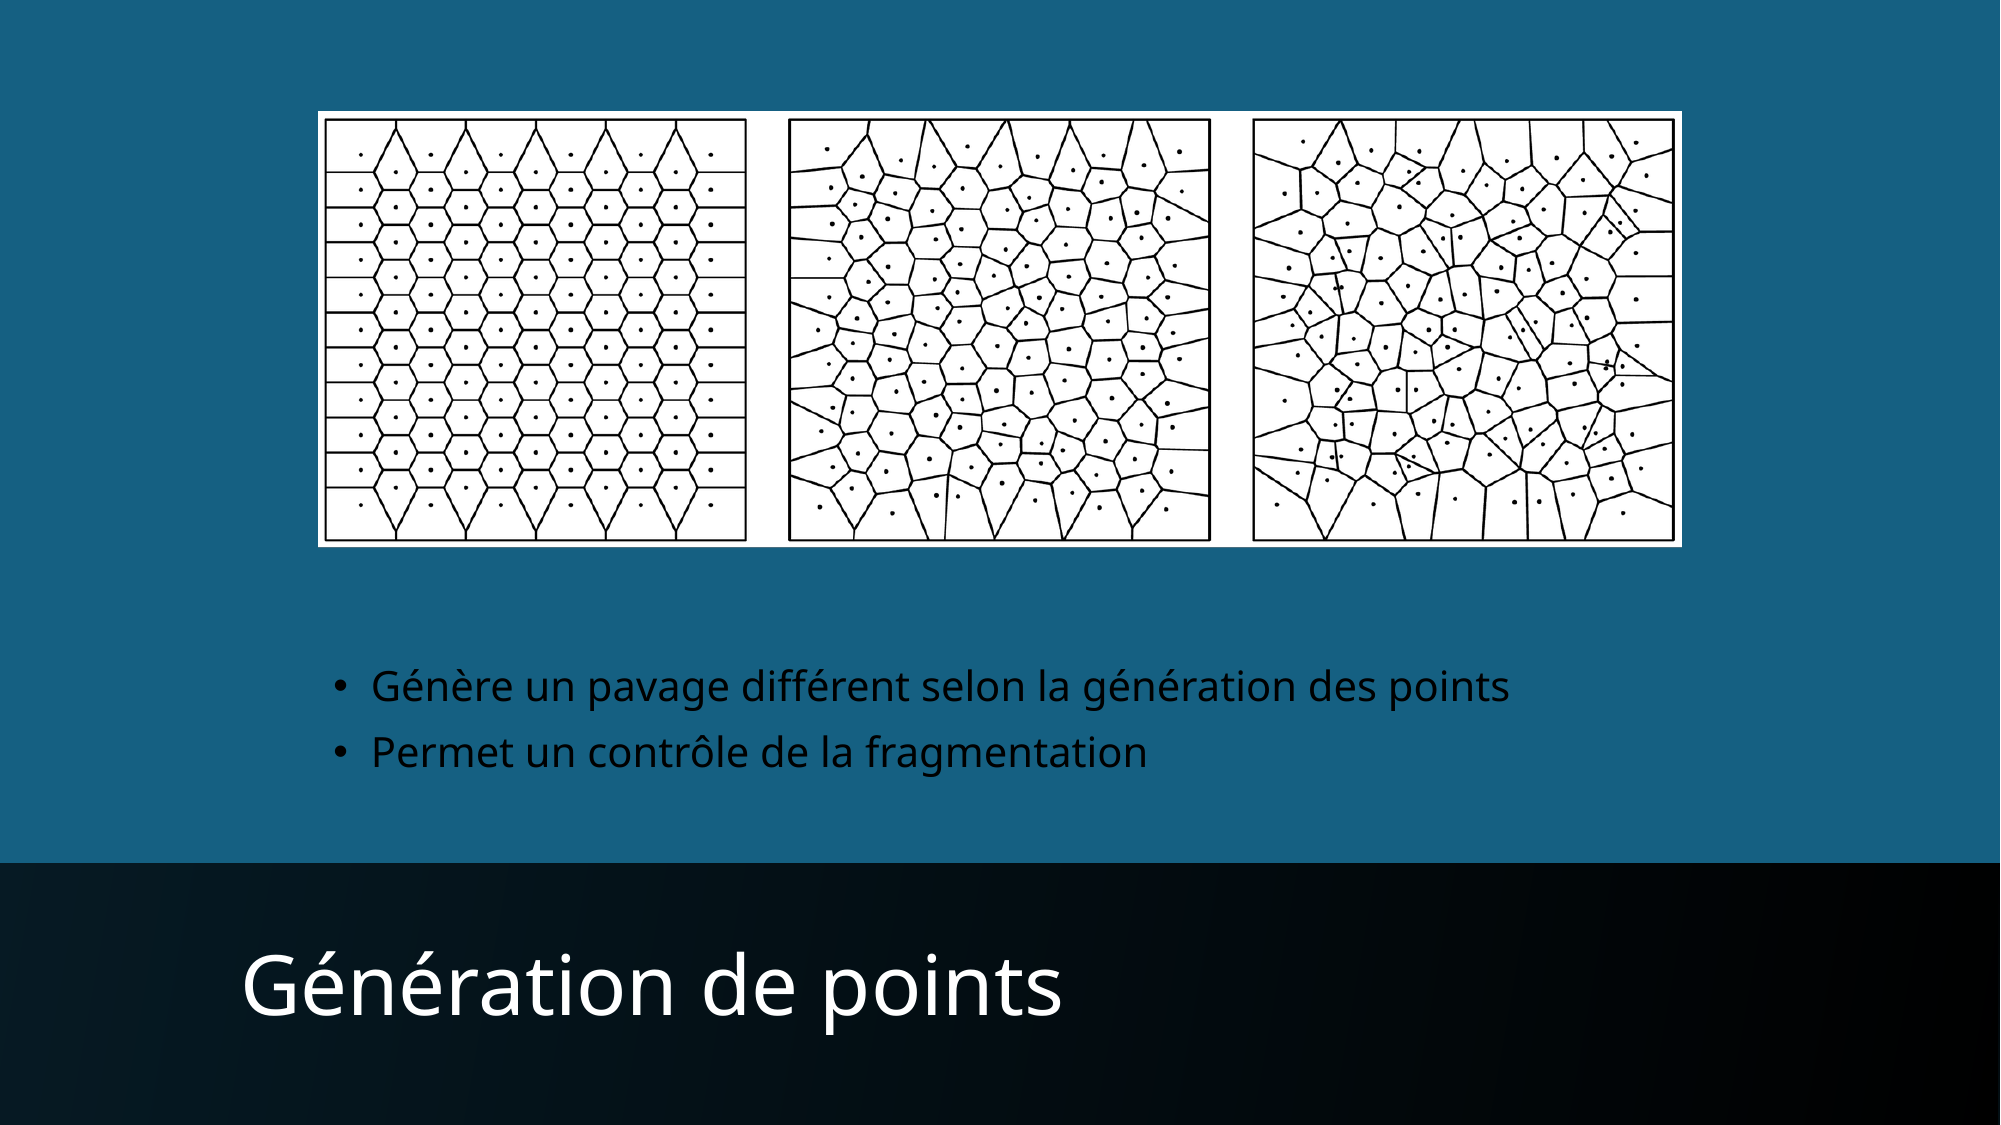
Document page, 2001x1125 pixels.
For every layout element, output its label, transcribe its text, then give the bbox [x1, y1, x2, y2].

list Génère un pavage différent selon la génération des points Permet un contrôle de la fragmentation [318, 628, 1686, 813]
text_box [0, 0, 2000, 1125]
title Génération de points [225, 903, 1849, 1074]
picture [318, 111, 1682, 548]
